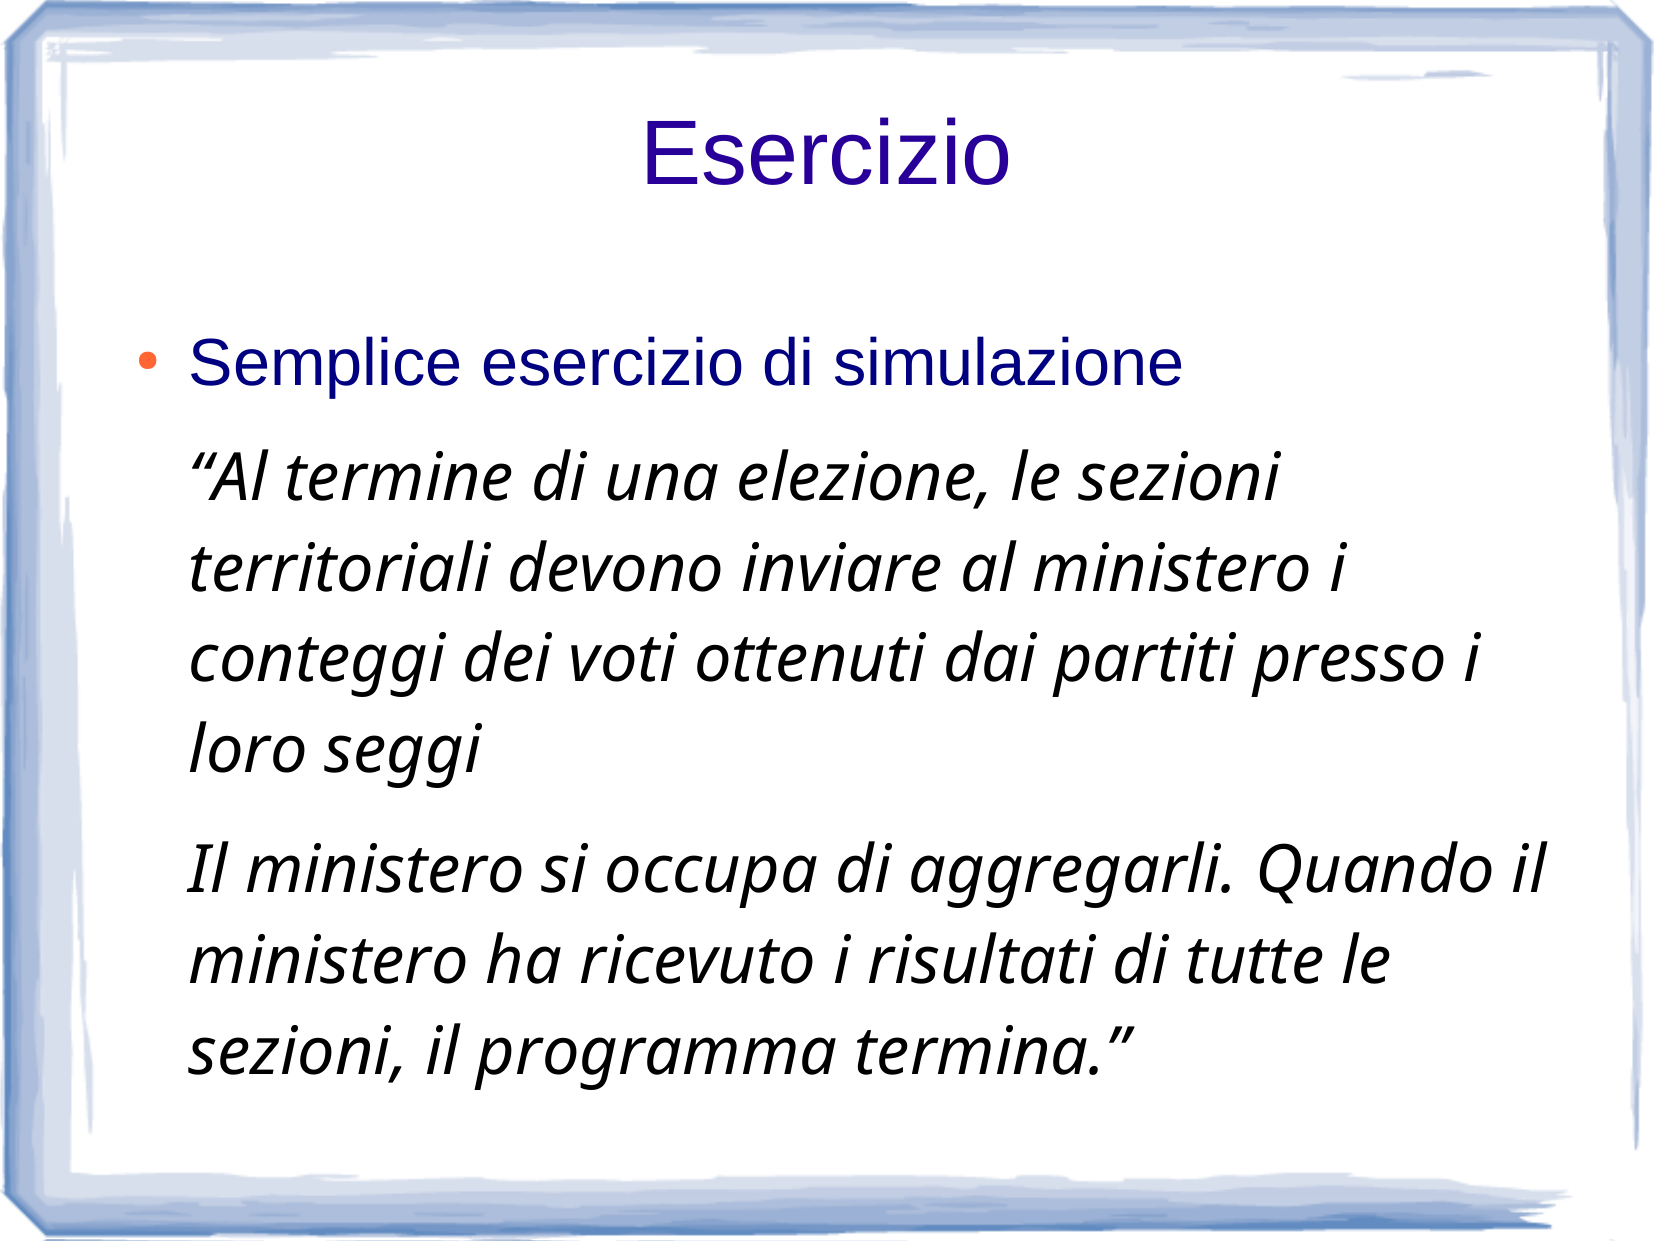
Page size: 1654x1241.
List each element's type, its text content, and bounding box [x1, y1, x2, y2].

list Semplice esercizio di simulazione “Al termine di una elezione, le sezioni territoriali devono inviare al ministero i conteggi dei voti ottenuti dai partiti presso i loro seggi Il ministero si occupa di aggregarli. Quando il ministero ha ricevuto i risultati di tutte le sezioni, il programma termina.” https://dl.dropbox.com/u/974341/integrity_check_java.txt [118, 324, 1571, 1150]
picture [0, 0, 1654, 1241]
title Esercizio [82, 49, 1571, 257]
